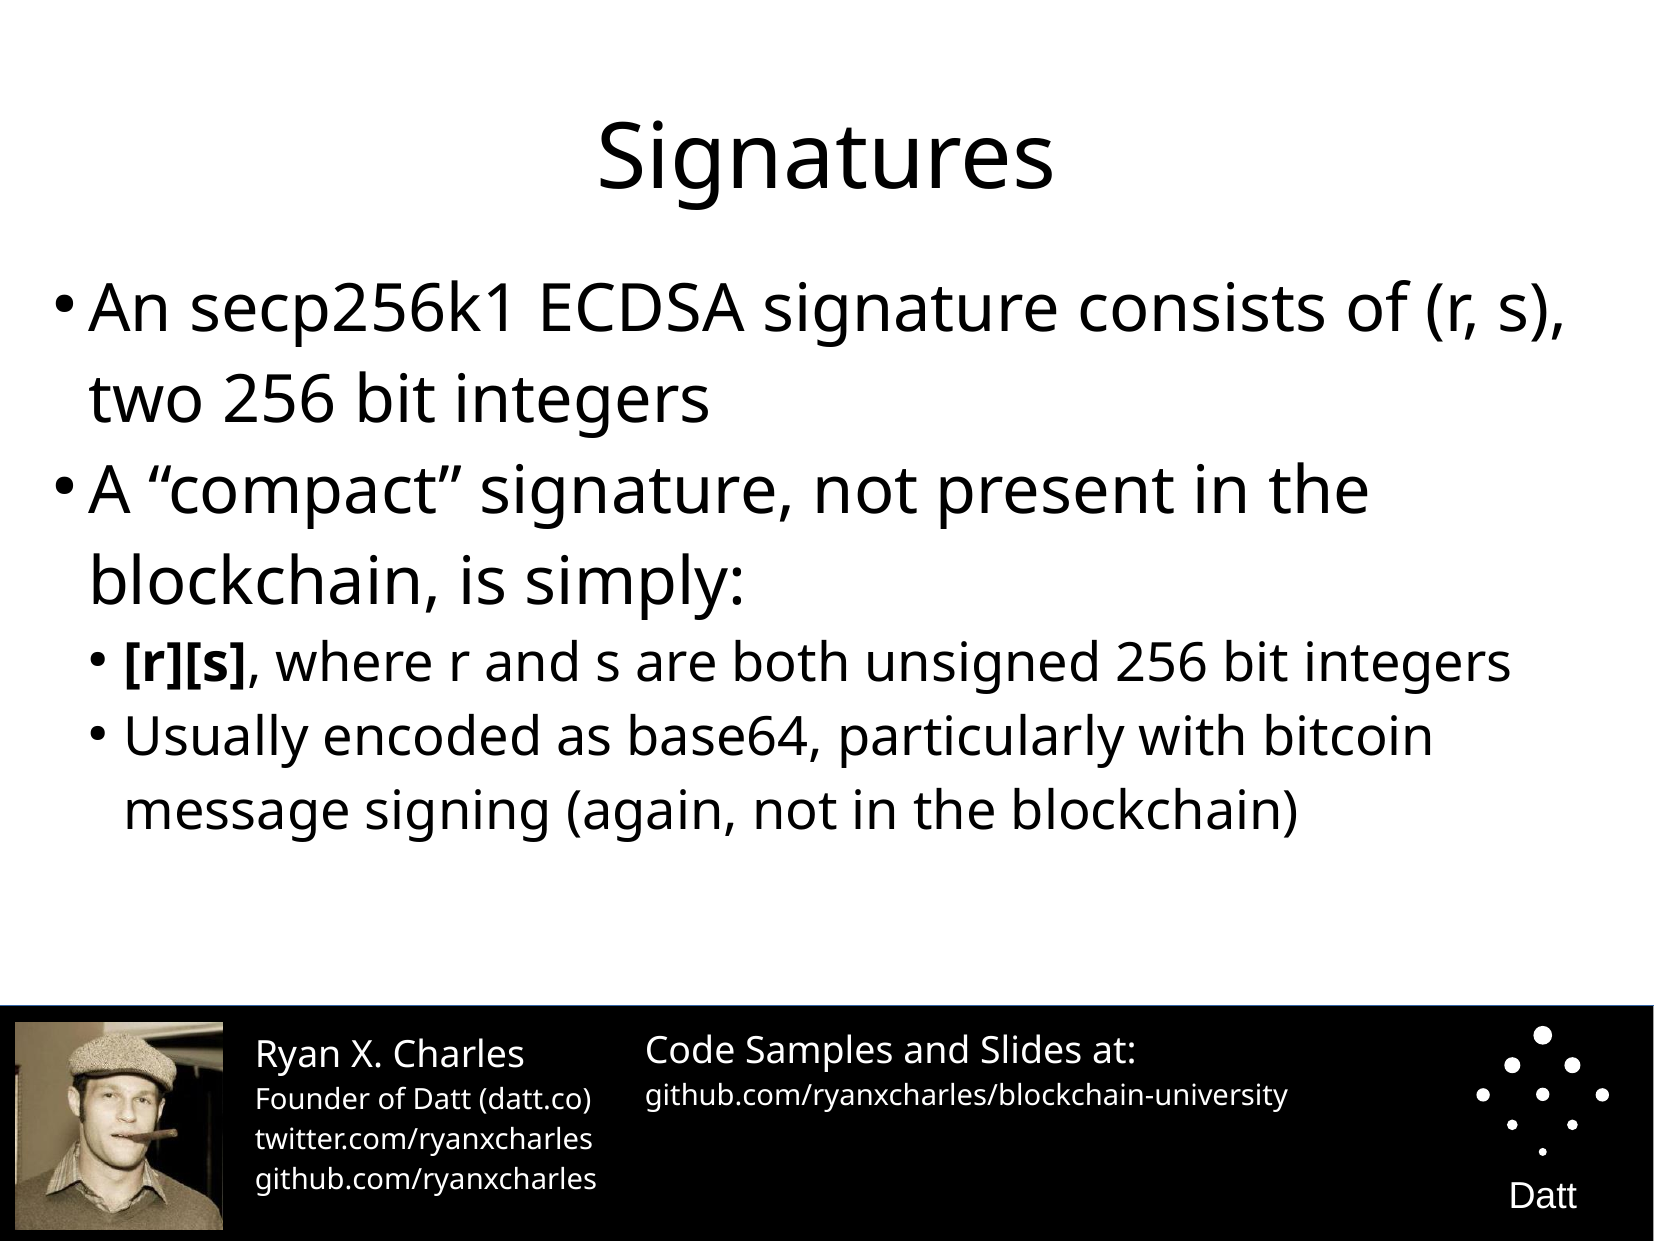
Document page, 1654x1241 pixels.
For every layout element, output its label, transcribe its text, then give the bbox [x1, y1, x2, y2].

text_box [0, 1005, 1654, 1241]
subtitle An secp256k1 ECDSA signature consists of (r, s), two 256 bit integers A “compact” signature, not present in the blockchain, is simply: [r][s], where r and s are both unsigned 256 bit integers Usually encoded as base64, particularly with bitcoin message signing (again, not in the blockchain) [52, 260, 1606, 961]
title Signatures [82, 49, 1571, 257]
text_box Code Samples and Slides at: github.com/ryanxcharles/blockchain-university [630, 1015, 1403, 1156]
picture [1475, 1023, 1611, 1159]
picture [15, 1022, 223, 1231]
text_box Ryan X. Charles Founder of Datt (datt.co) twitter.com/ryanxcharles github.com/ryanxcharles [240, 1020, 976, 1241]
text_box Datt [1452, 1167, 1633, 1241]
